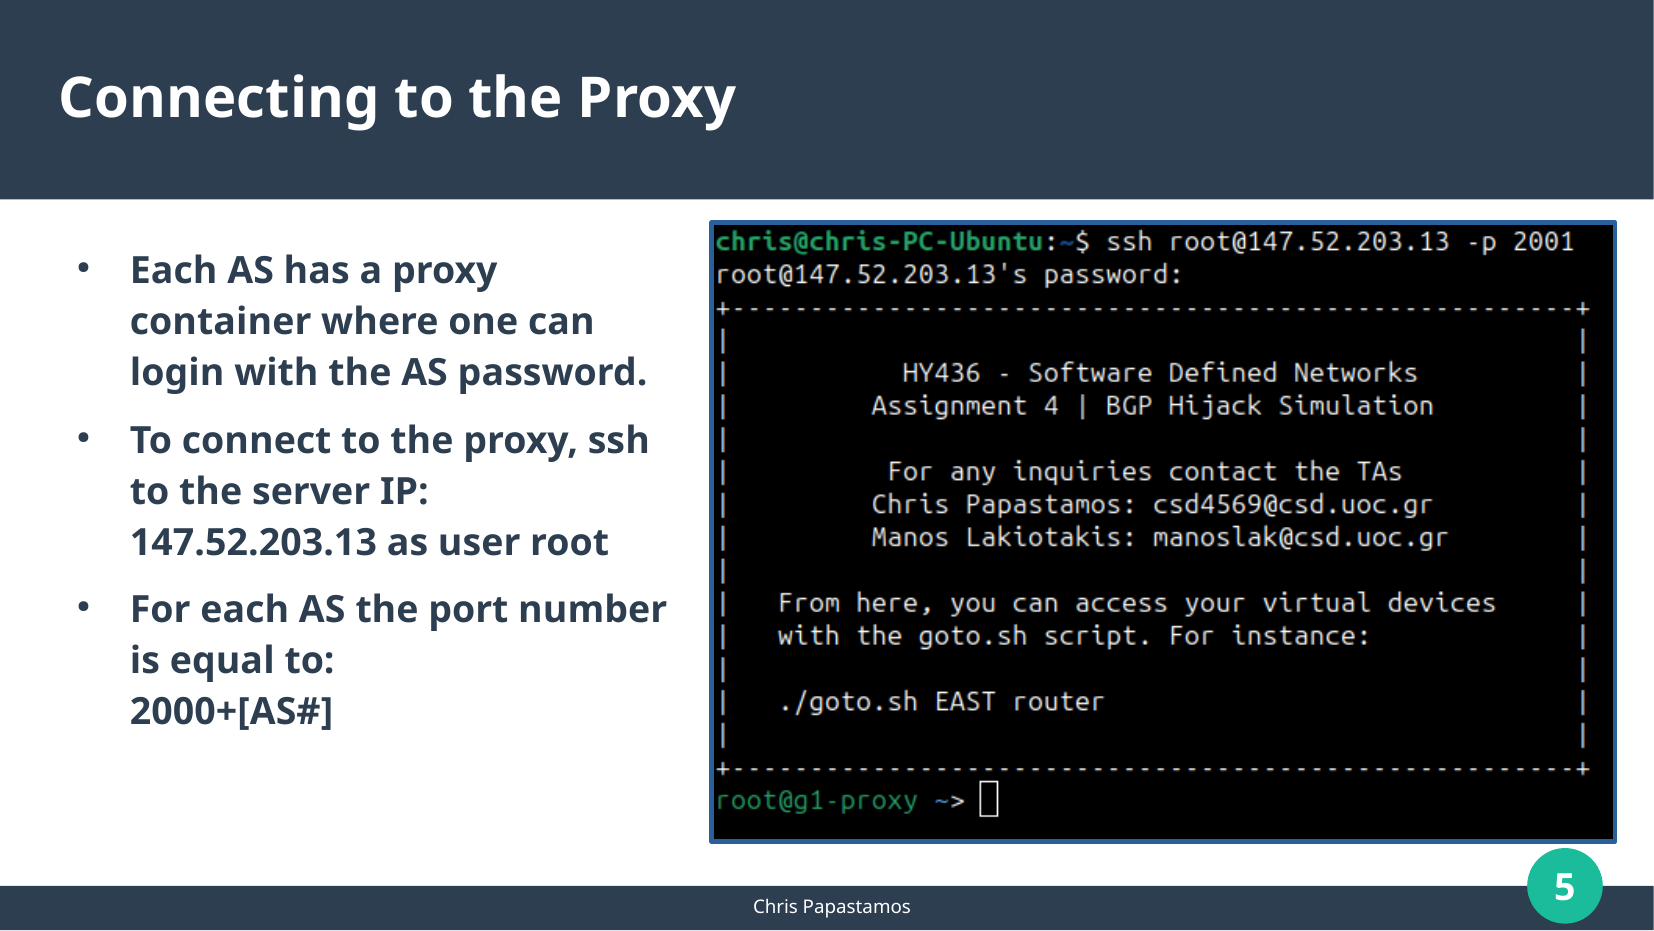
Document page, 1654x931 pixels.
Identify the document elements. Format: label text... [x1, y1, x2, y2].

list Each AS has a proxy container where one can login with the AS password. To connect to the proxy, ssh to the server IP: 147.52.203.13 as user root For each AS the port number is equal to: 2000+[AS#] [59, 243, 676, 864]
picture [714, 225, 1613, 839]
text_box Chris Papastamos [638, 888, 1026, 926]
title Connecting to the Proxy [59, 37, 1595, 156]
